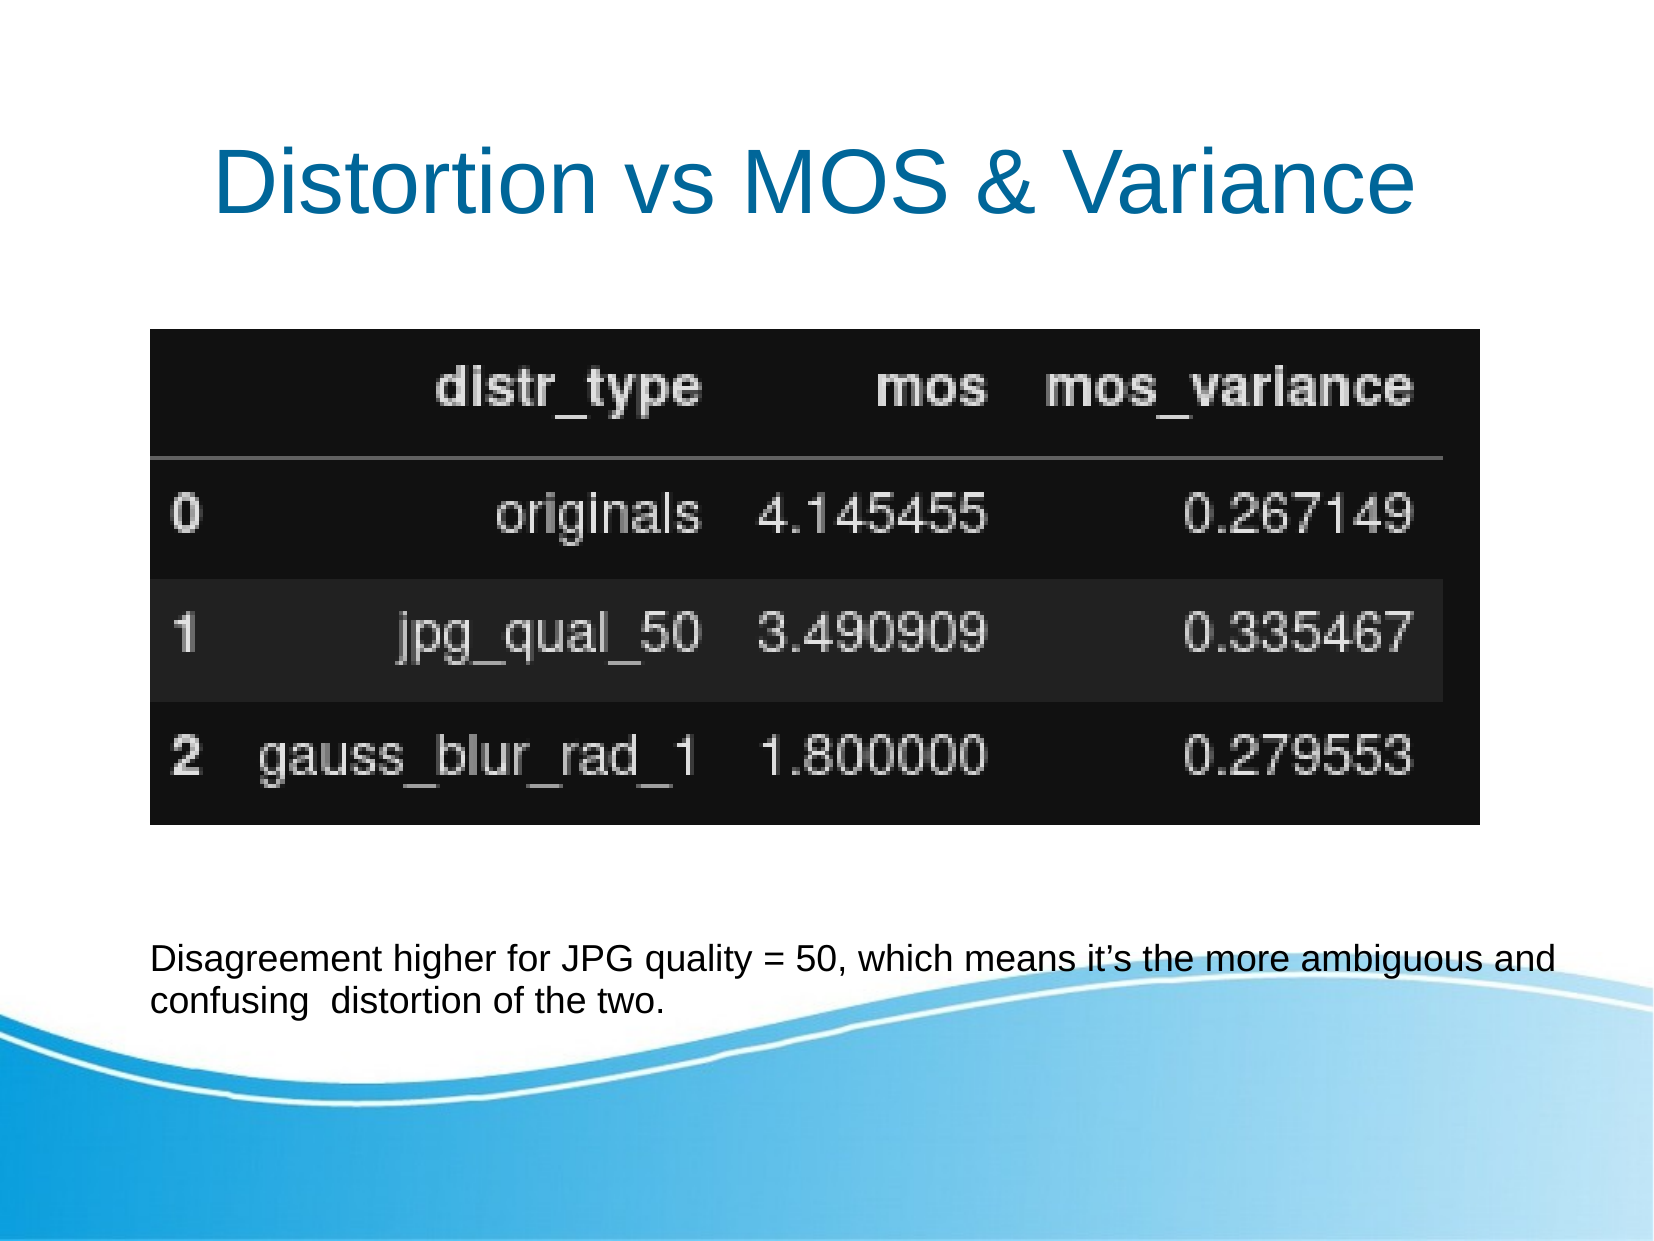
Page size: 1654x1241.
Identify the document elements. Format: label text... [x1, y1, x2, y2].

picture [0, 952, 1654, 1241]
title Distortion vs MOS & Variance [71, 77, 1561, 286]
text_box Disagreement higher for JPG quality = 50, which means it’s the more ambiguous and confusing distortion of the two. [135, 930, 1583, 1029]
picture [150, 329, 1480, 826]
